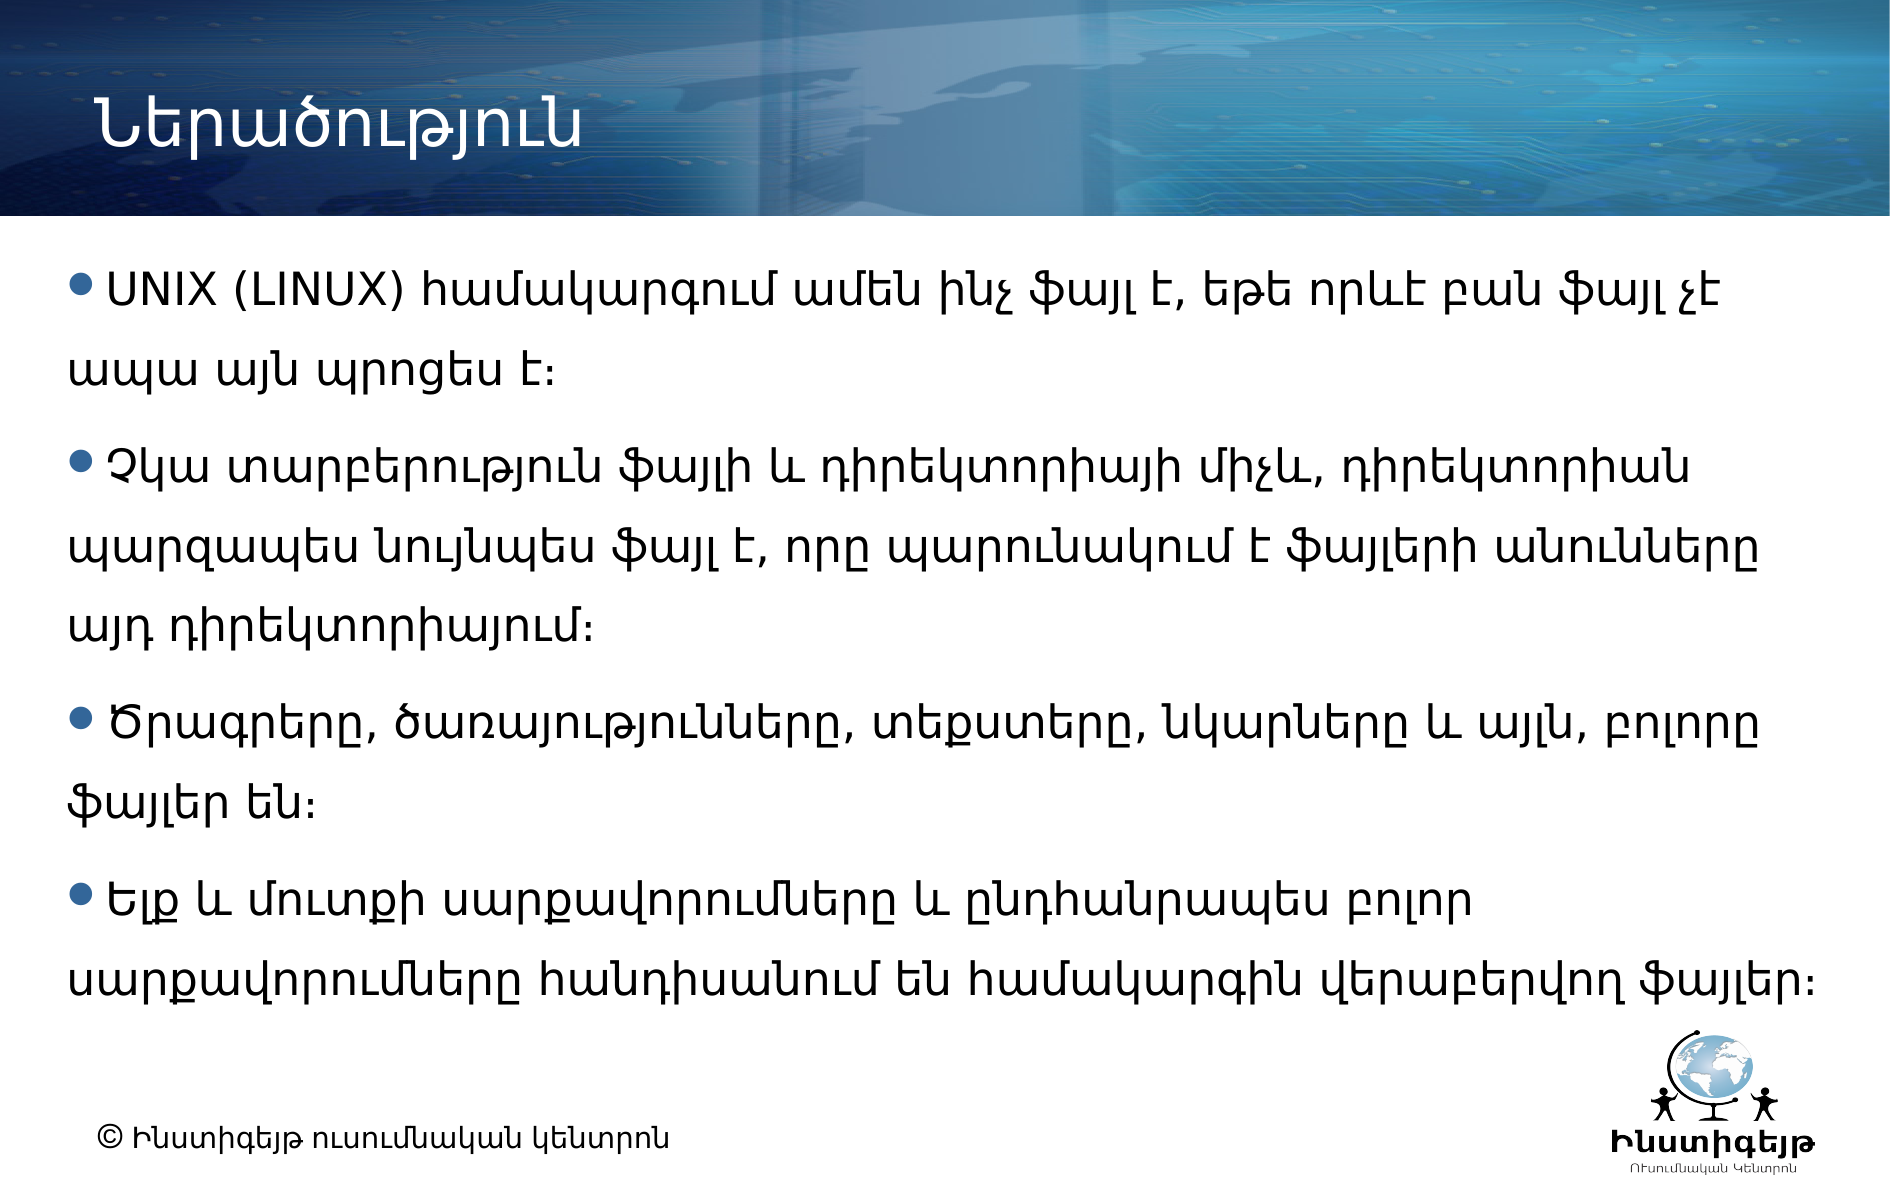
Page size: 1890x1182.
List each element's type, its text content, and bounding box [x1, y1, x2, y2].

picture [0, 0, 1890, 216]
picture [1612, 1030, 1815, 1175]
title Ներածություն [94, 54, 1793, 210]
list UNIX (LINUX) համակարգում ամեն ինչ ֆայլ է, եթե որևէ բան ֆայլ չէ ապա այն պրոցես է։ Չկա տարբերություն ֆայլի և դիրեկտորիայի միչև, դիրեկտորիան պարզապես նույնպես ֆայլ է, որը պարունակում է ֆայլերի անունները այդ դիրեկտորիայում։ Ծրագրերը, ծառայությունները, տեքստերը, նկարները և այլն, բոլորը ֆայլեր են։ Ելք և մուտքի սարքավորումները և ընդհանրապես բոլոր սարքավորումները հանդիսանում են համակարգին վերաբերվող ֆայլեր։ [59, 236, 1831, 1001]
